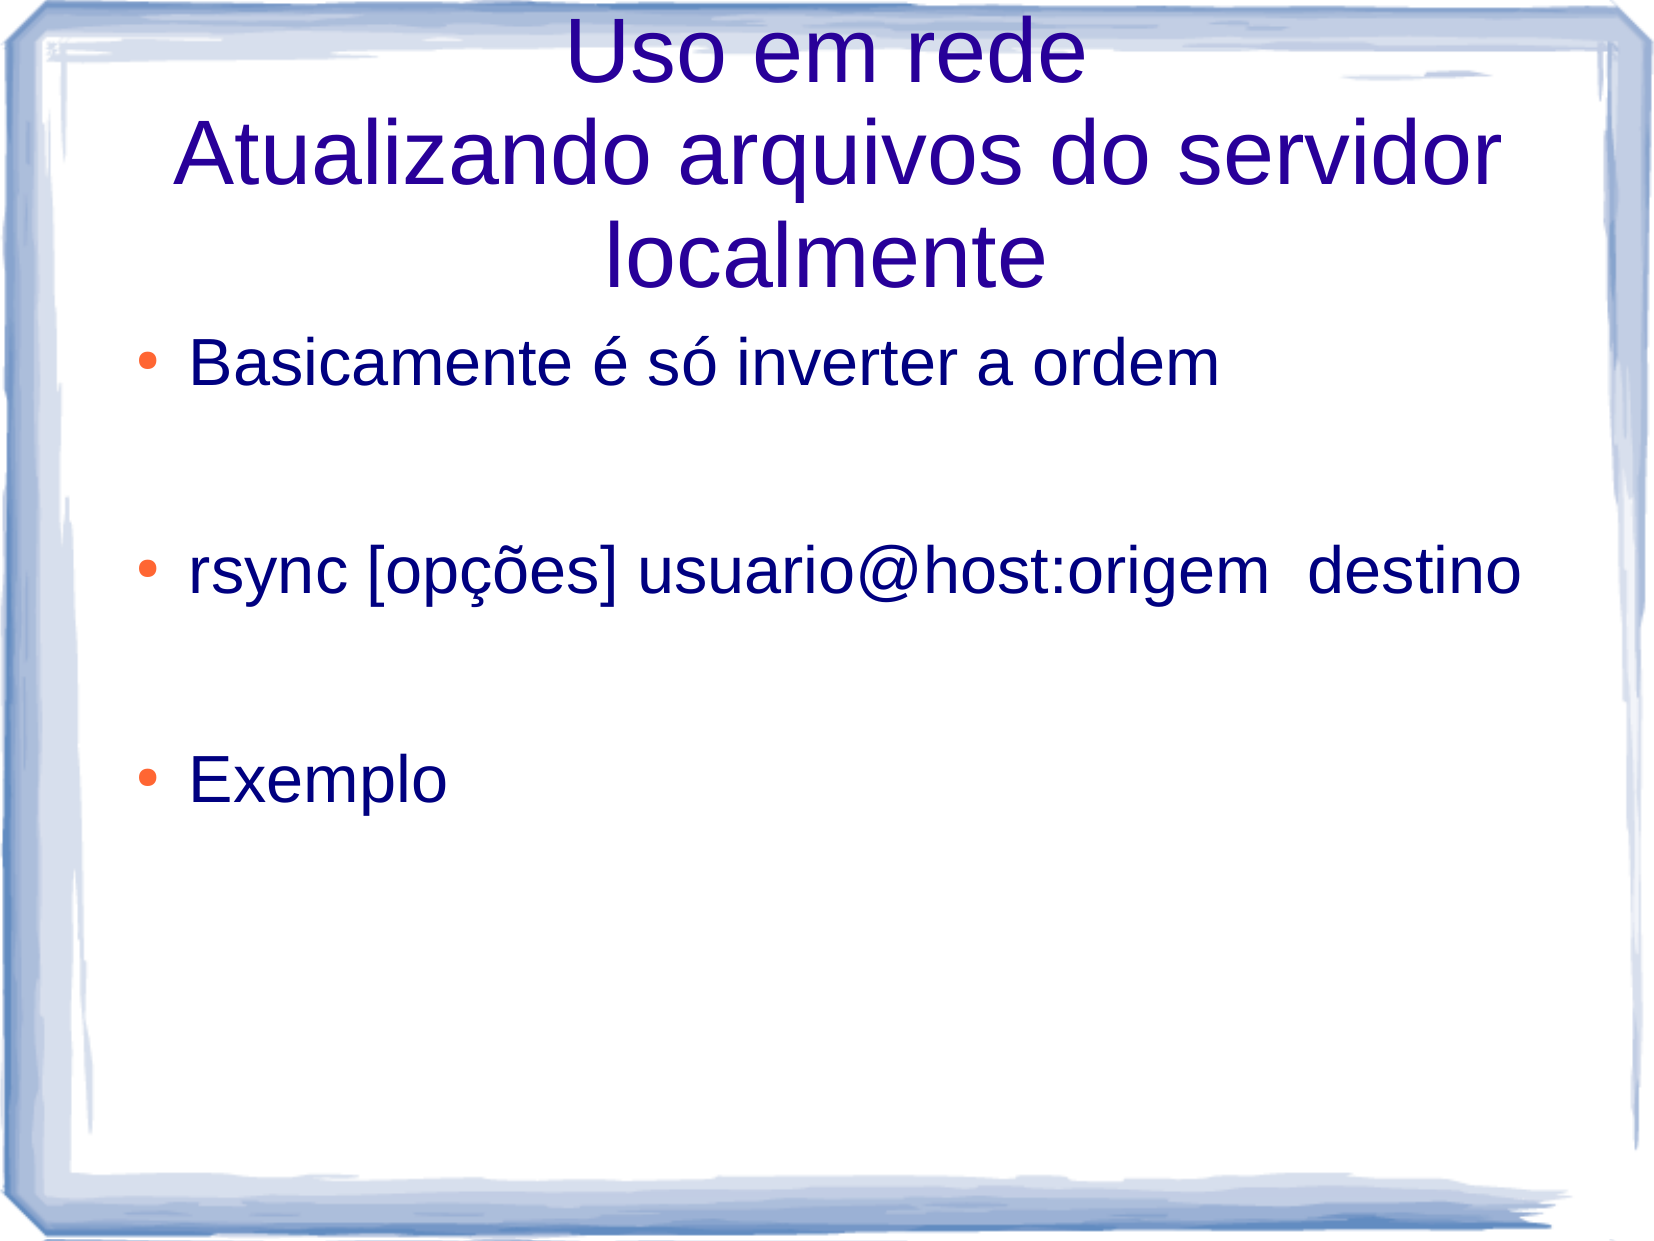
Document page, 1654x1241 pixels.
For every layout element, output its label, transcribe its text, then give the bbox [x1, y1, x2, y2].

list Basicamente é só inverter a ordem rsync [opções] usuario@host:origem destino Exemplo [118, 324, 1571, 1045]
picture [0, 0, 1654, 1241]
title Uso em rede Atualizando arquivos do servidor localmente [82, 0, 1571, 307]
